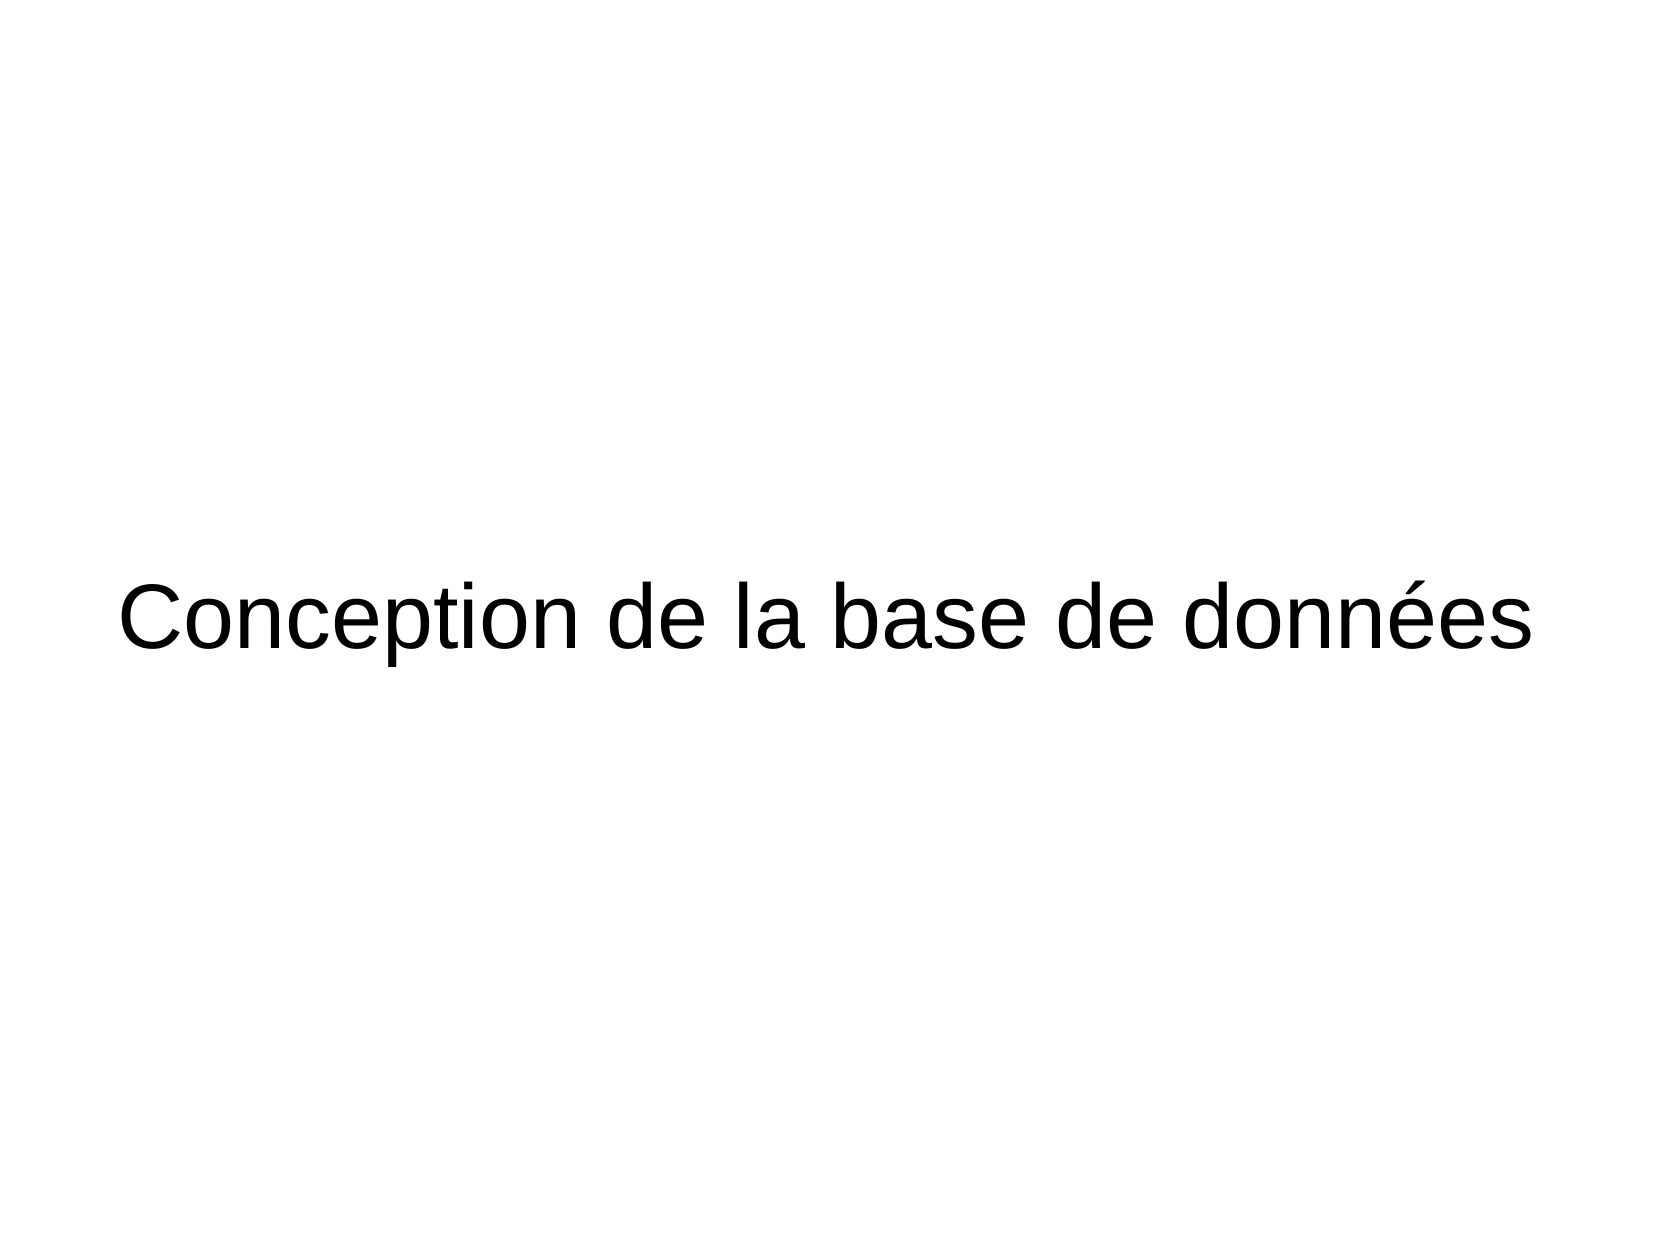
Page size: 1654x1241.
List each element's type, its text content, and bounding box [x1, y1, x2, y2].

title Conception de la base de données [82, 513, 1571, 721]
